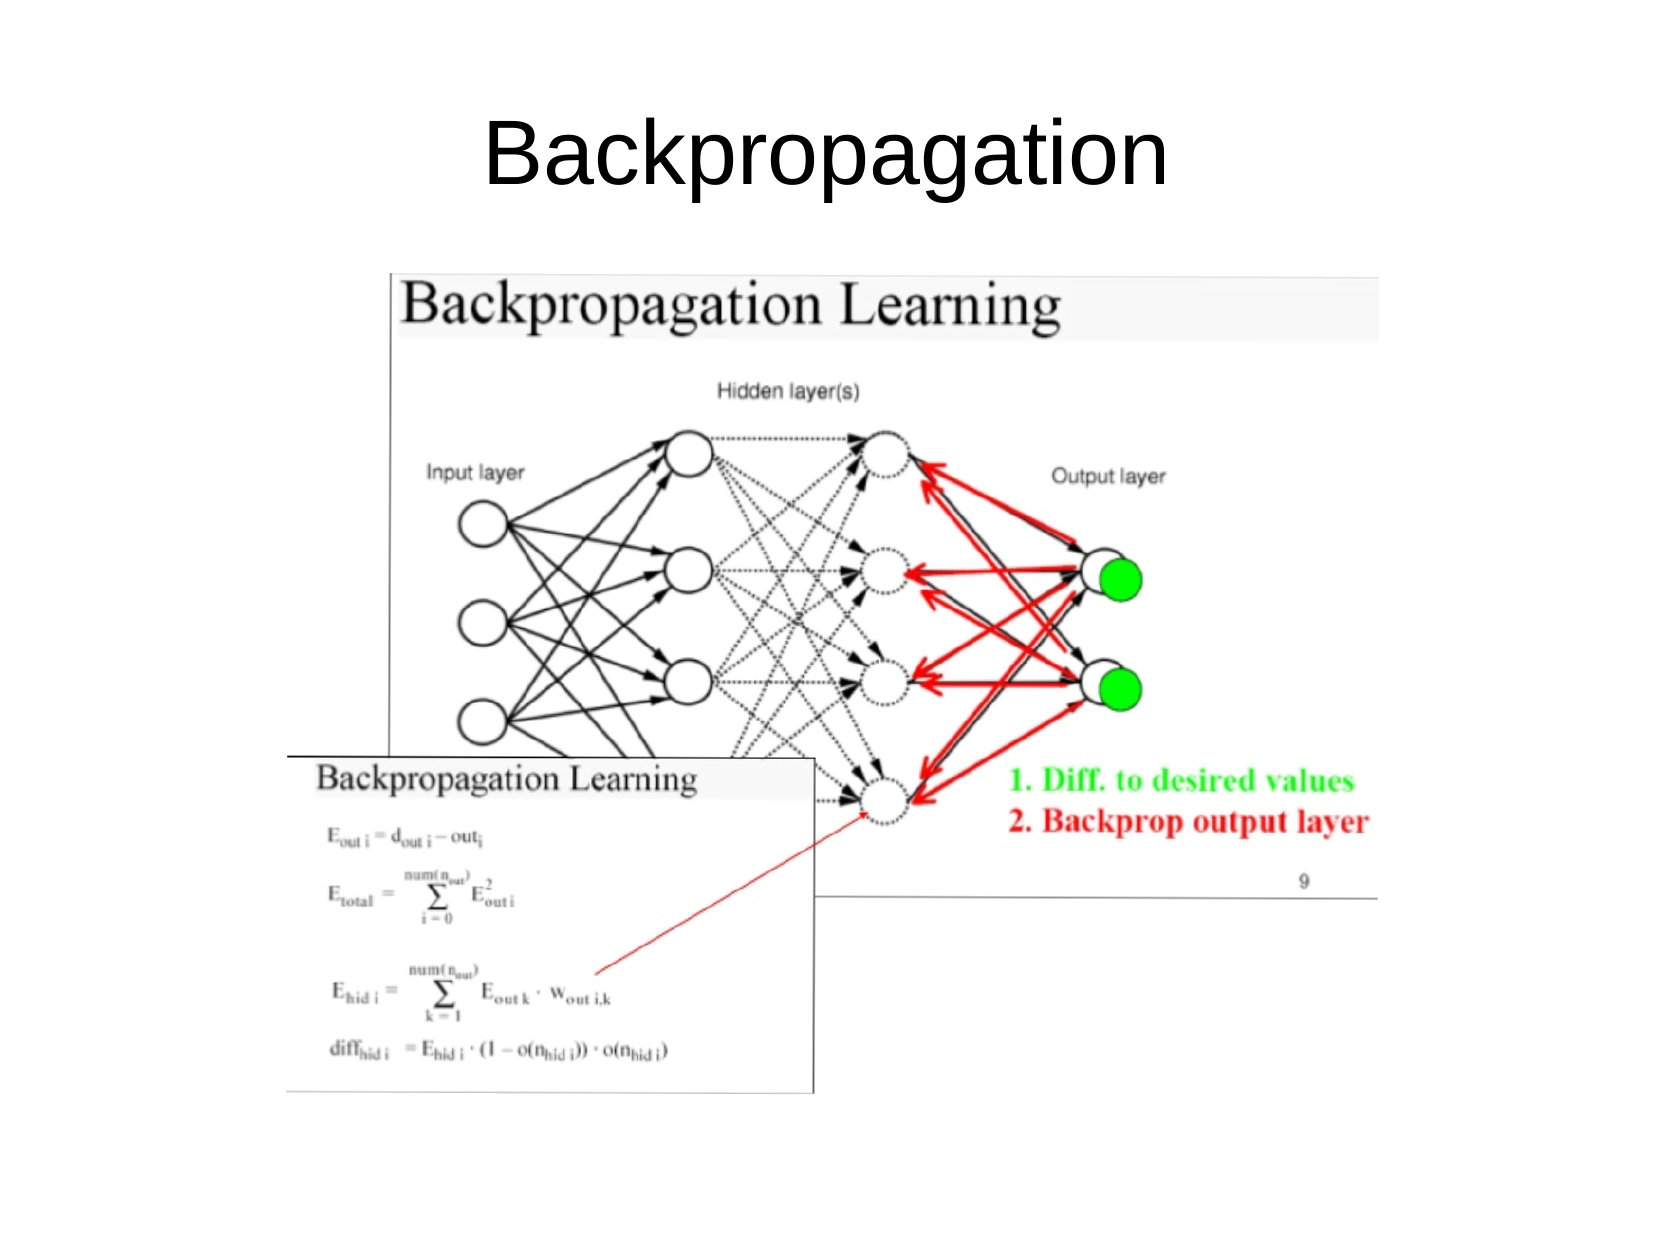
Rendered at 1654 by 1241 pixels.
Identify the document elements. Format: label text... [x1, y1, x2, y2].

title Backpropagation [82, 49, 1571, 257]
picture [285, 272, 1379, 1096]
